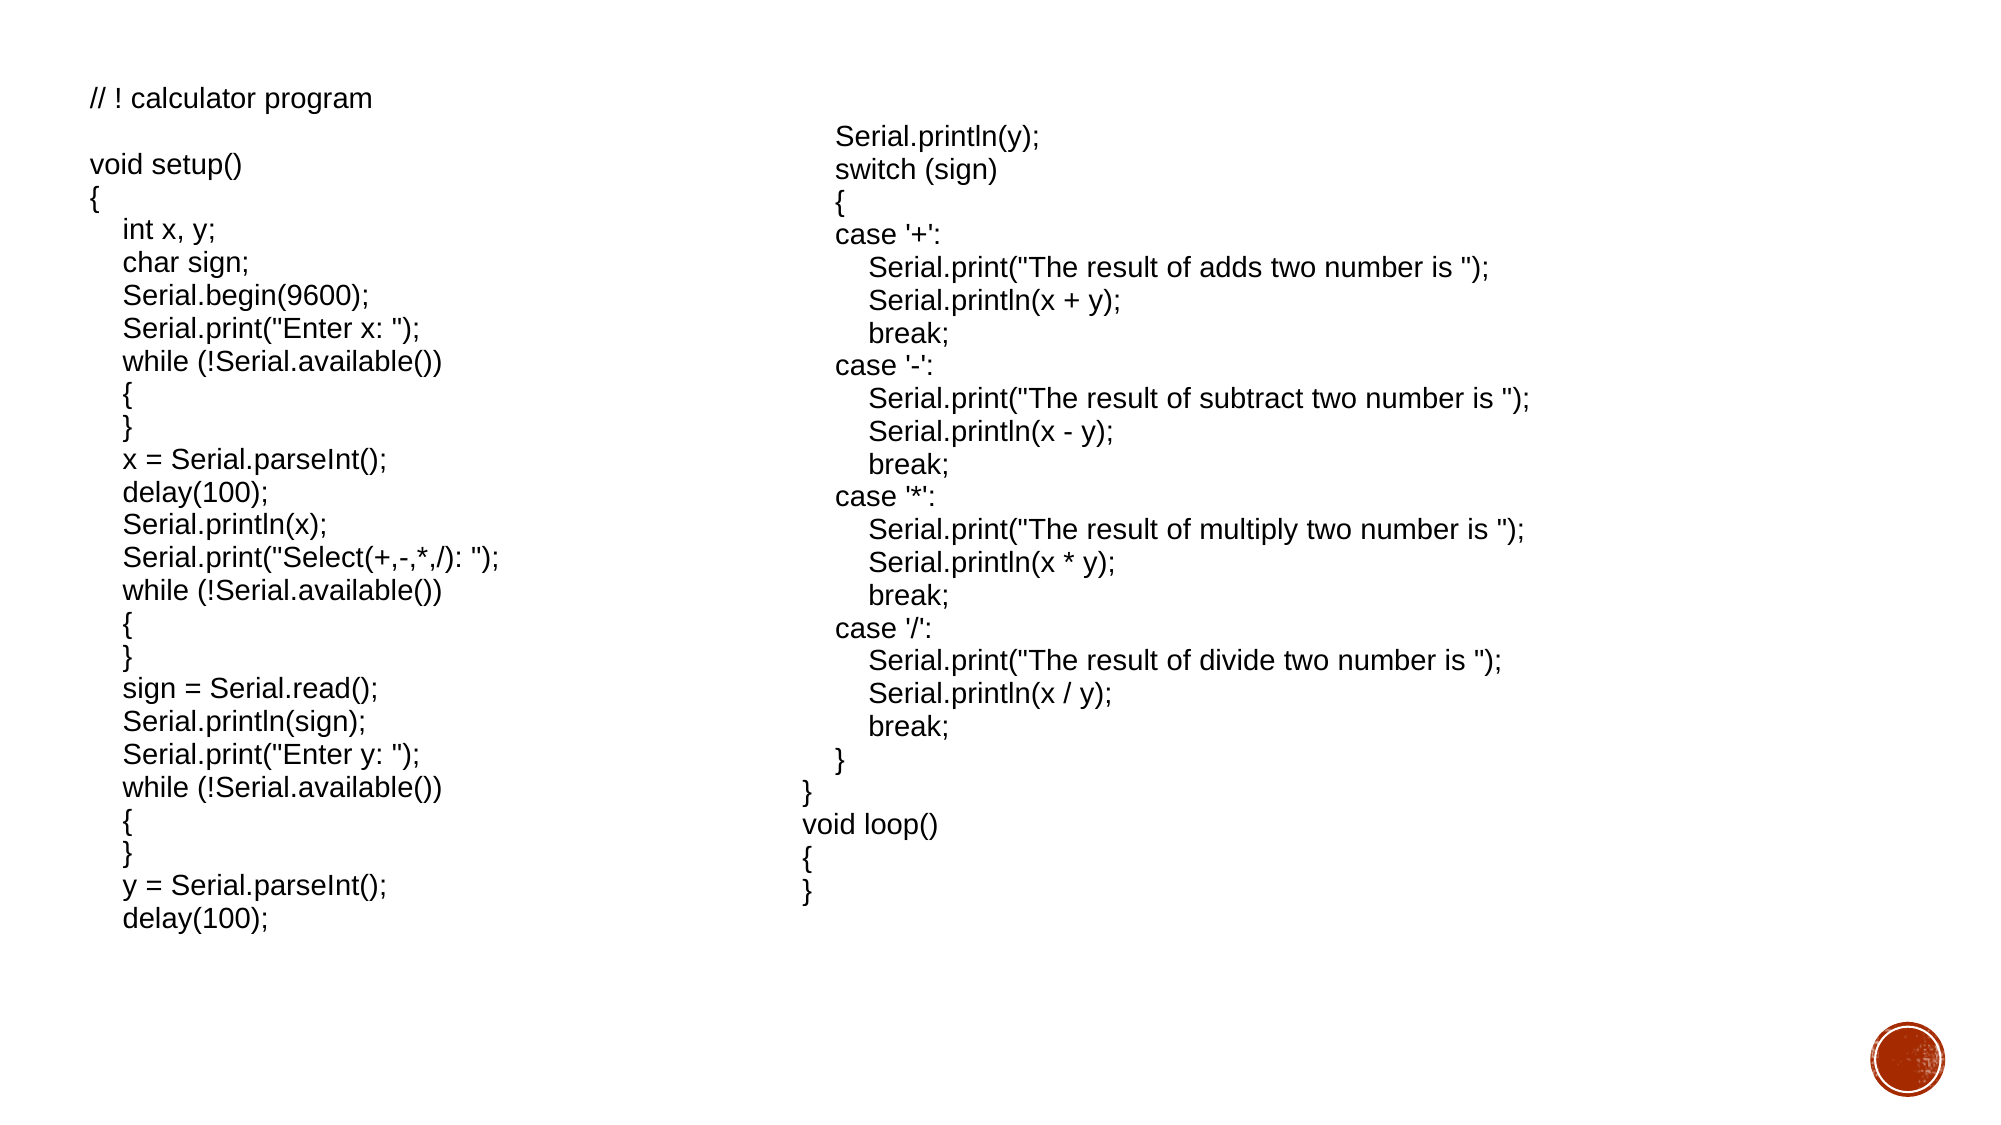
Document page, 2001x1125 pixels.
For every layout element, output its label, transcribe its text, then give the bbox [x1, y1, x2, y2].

picture [1876, 1021, 1946, 1097]
picture [1877, 1028, 1939, 1091]
text_box Serial.println(y); switch (sign) { case '+': Serial.print("The result of adds two number is "); Serial.println(x + y); break; case '-': Serial.print("The result of subtract two number is "); Serial.println(x - y); break; case '*': Serial.print("The result of multiply two number is "); Serial.println(x * y); break; case '/': Serial.print("The result of divide two number is "); Serial.println(x / y); break; } } void loop() { } [787, 112, 1876, 1088]
text_box // ! calculator program void setup() { int x, y; char sign; Serial.begin(9600); Serial.print("Enter x: "); while (!Serial.available()) { } x = Serial.parseInt(); delay(100); Serial.println(x); Serial.print("Select(+,-,*,/): "); while (!Serial.available()) { } sign = Serial.read(); Serial.println(sign); Serial.print("Enter y: "); while (!Serial.available()) { } y = Serial.parseInt(); delay(100); [75, 75, 751, 1088]
